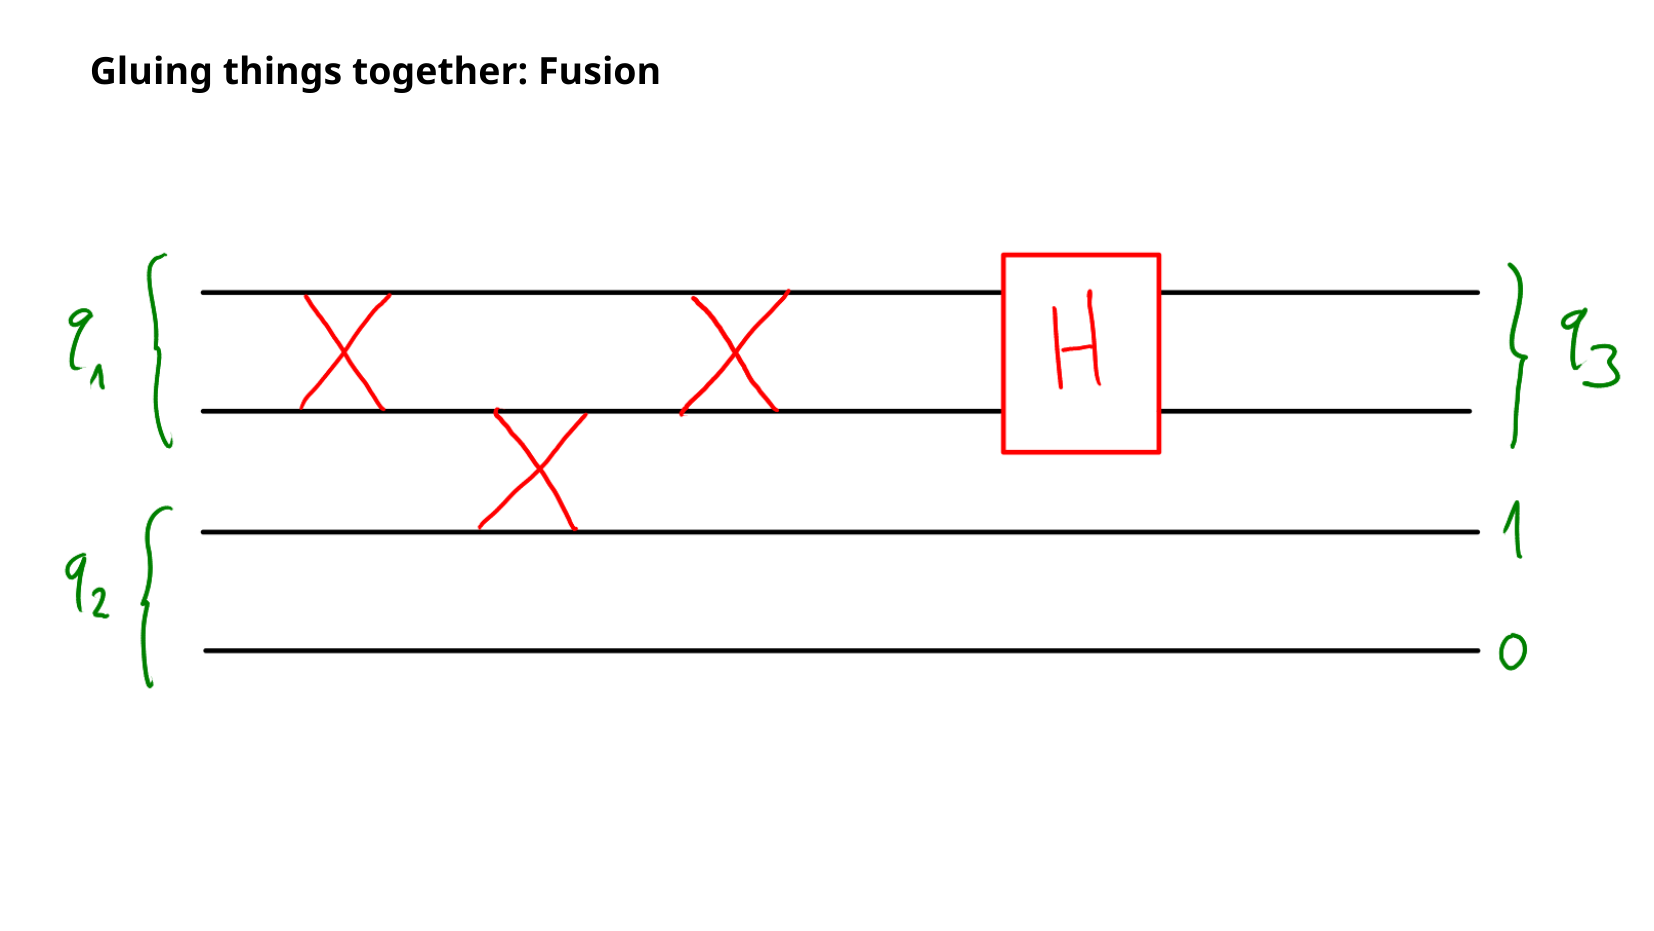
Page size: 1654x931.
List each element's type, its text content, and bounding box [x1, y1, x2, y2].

picture [37, 224, 1649, 713]
text_box Gluing things together: Fusion [75, 37, 1313, 154]
